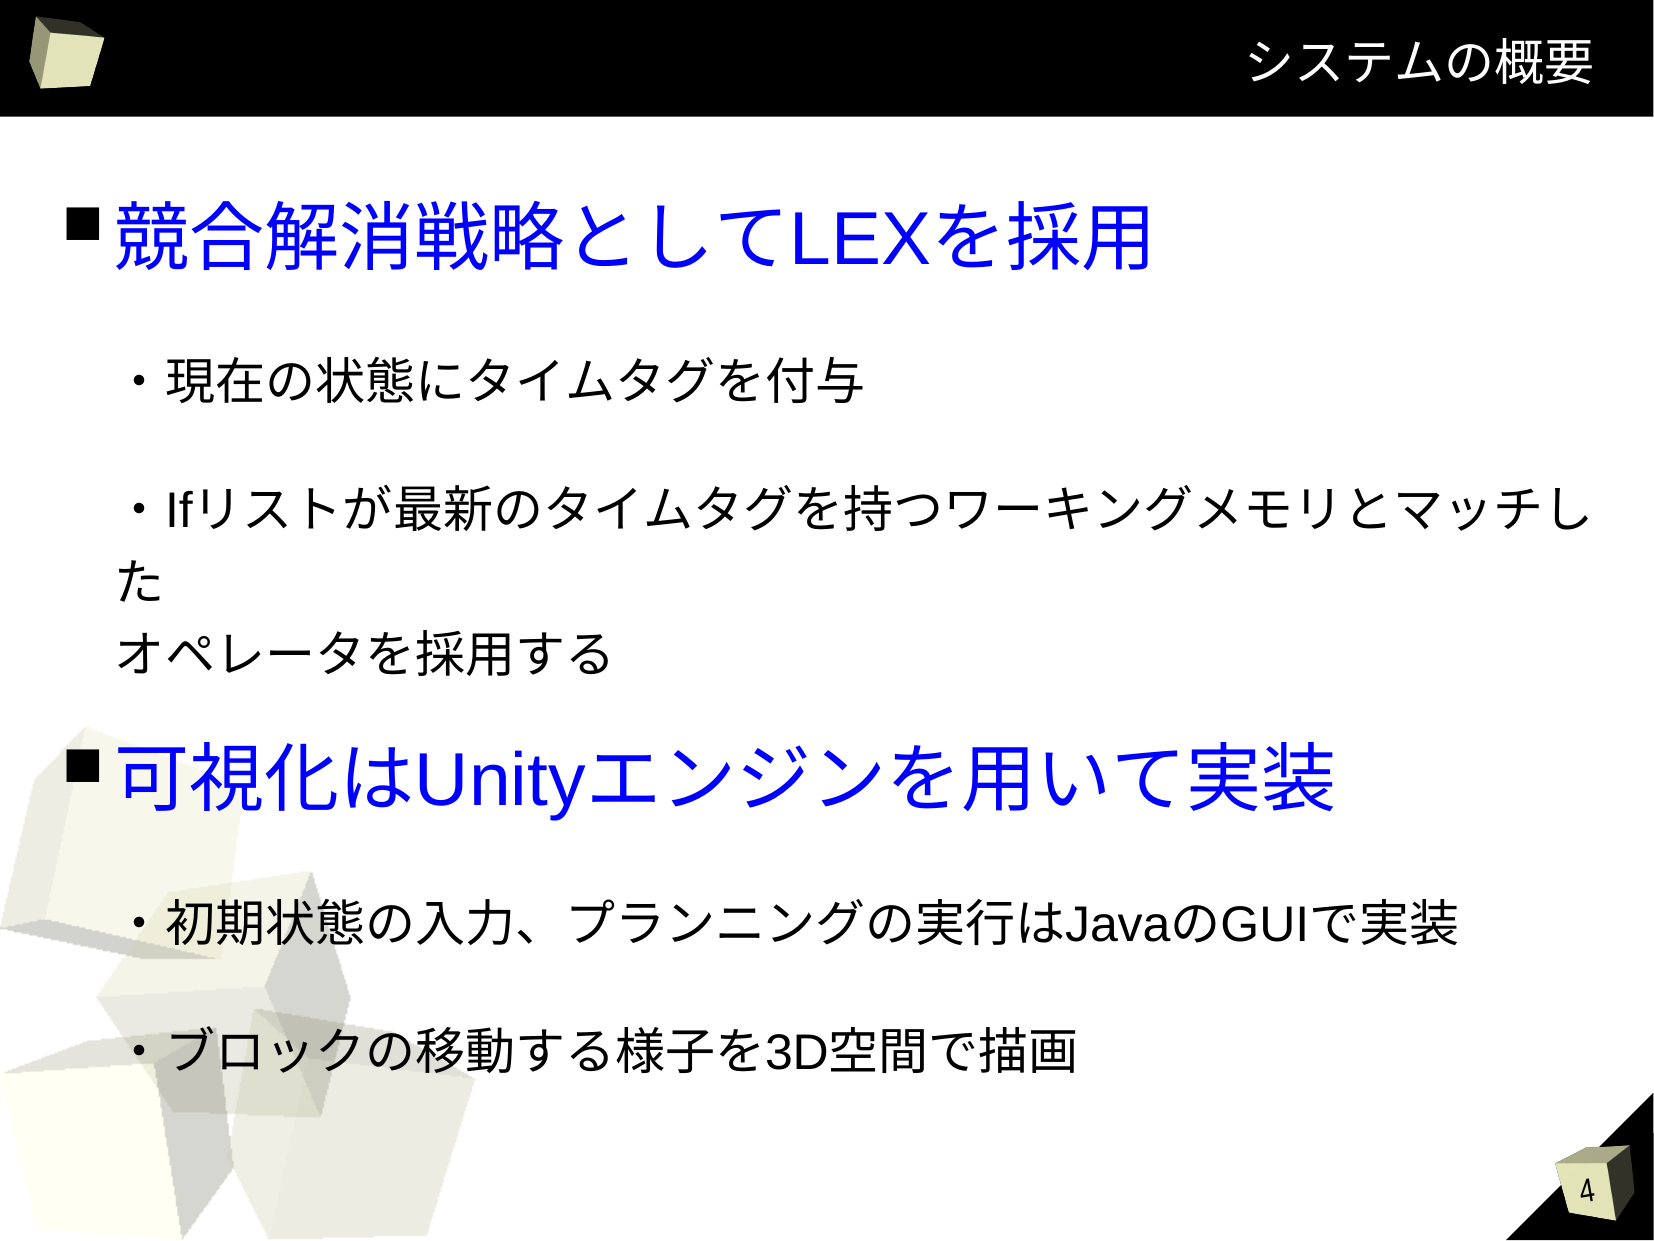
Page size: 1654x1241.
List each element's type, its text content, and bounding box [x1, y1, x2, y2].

title システムの概要 [118, 0, 1595, 119]
picture [0, 726, 477, 1241]
list 競合解消戦略としてLEXを採用 ・現在の状態にタイムタグを付与 ・Ifリストが最新のタイムタグを持つワーキングメモリとマッチした オペレータを採用する [44, 177, 1611, 672]
list 可視化はUnityエンジンを用いて実装 ・初期状態の入力、プランニングの実行はJavaのGUIで実装 ・ブロックの移動する様子を3D空間で描画 [44, 718, 1611, 1214]
